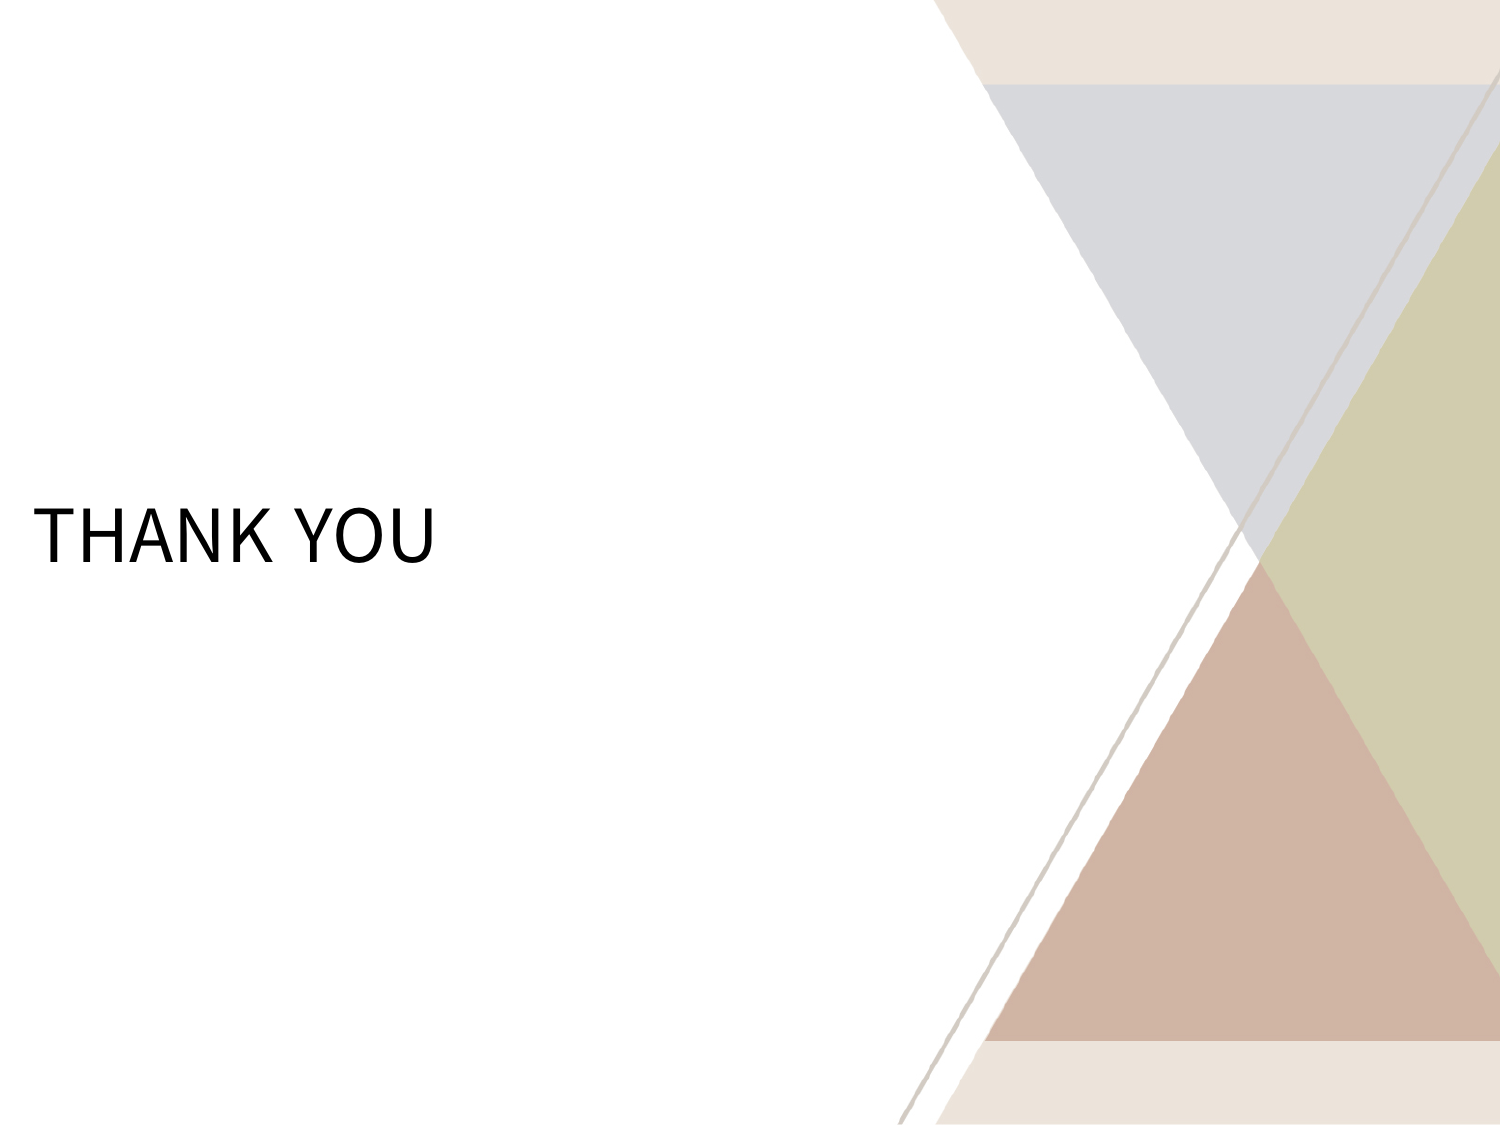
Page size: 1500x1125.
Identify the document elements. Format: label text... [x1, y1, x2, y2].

title THANK YOU [17, 338, 1164, 728]
picture [0, 0, 1500, 1125]
